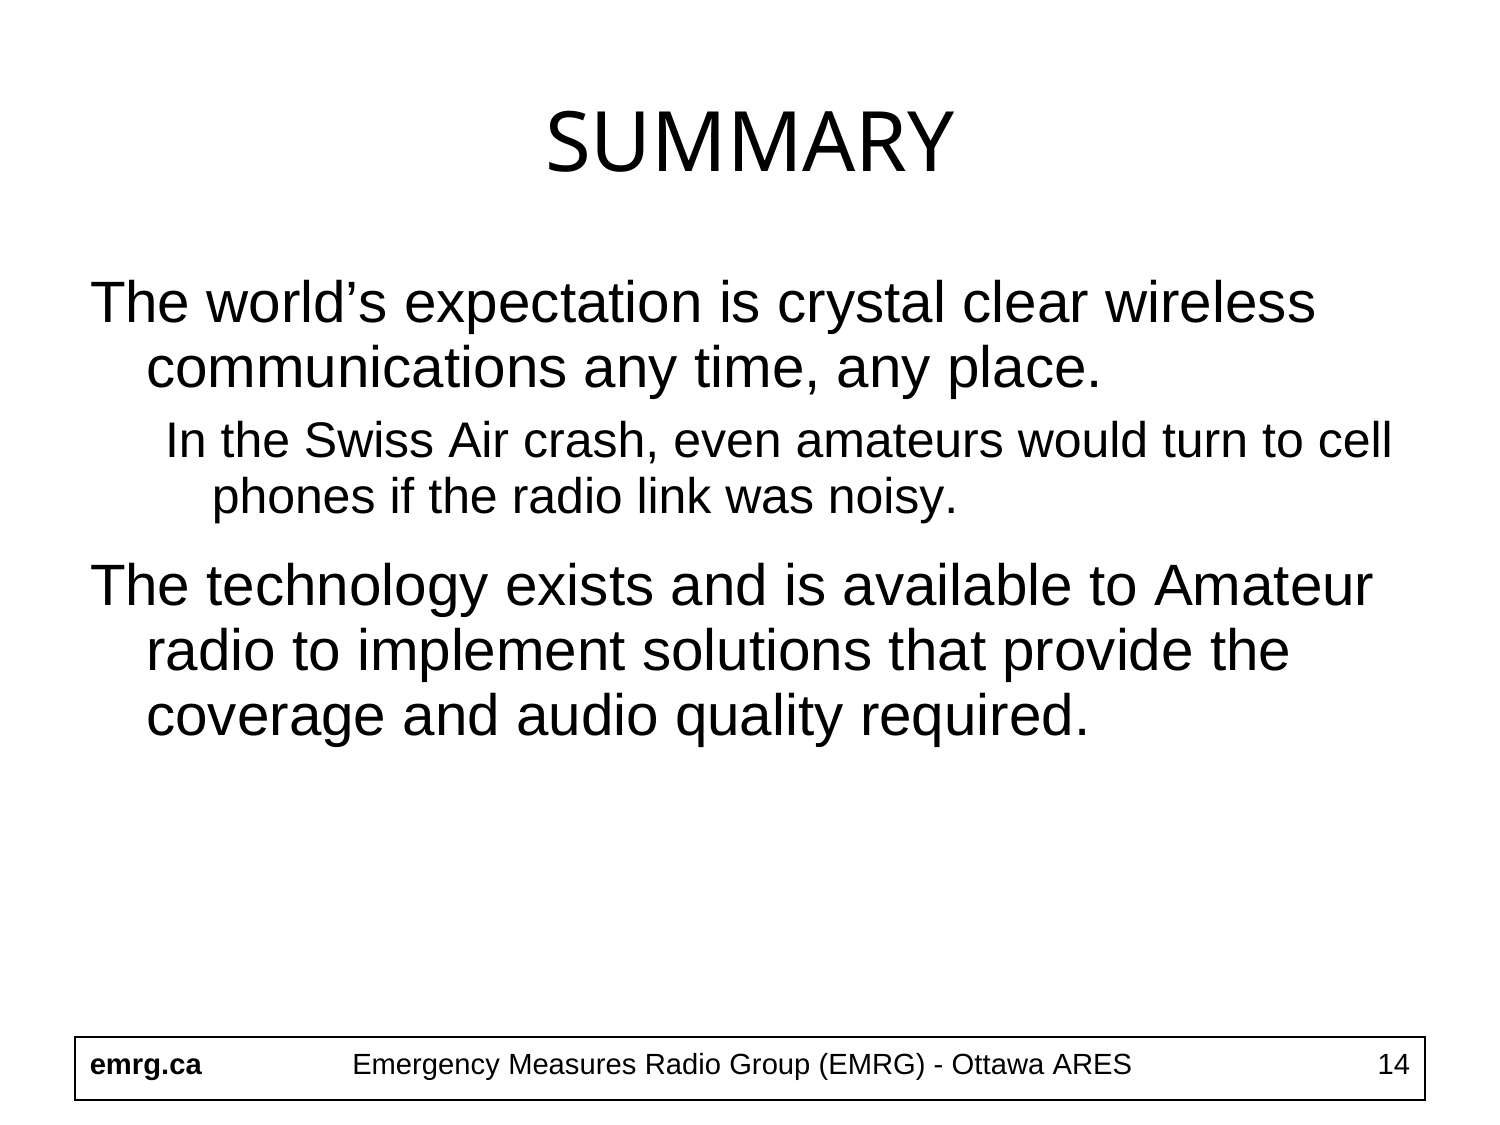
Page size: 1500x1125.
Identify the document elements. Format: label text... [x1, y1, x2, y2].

list The world’s expectation is crystal clear wireless communications any time, any place. In the Swiss Air crash, even amateurs would turn to cell phones if the radio link was noisy. The technology exists and is available to Amateur radio to implement solutions that provide the coverage and audio quality required. [75, 262, 1426, 1006]
text_box Emergency Measures Radio Group (EMRG) - Ottawa ARES [247, 1037, 1238, 1103]
text_box <number> [1246, 1037, 1426, 1103]
title SUMMARY [75, 45, 1426, 233]
